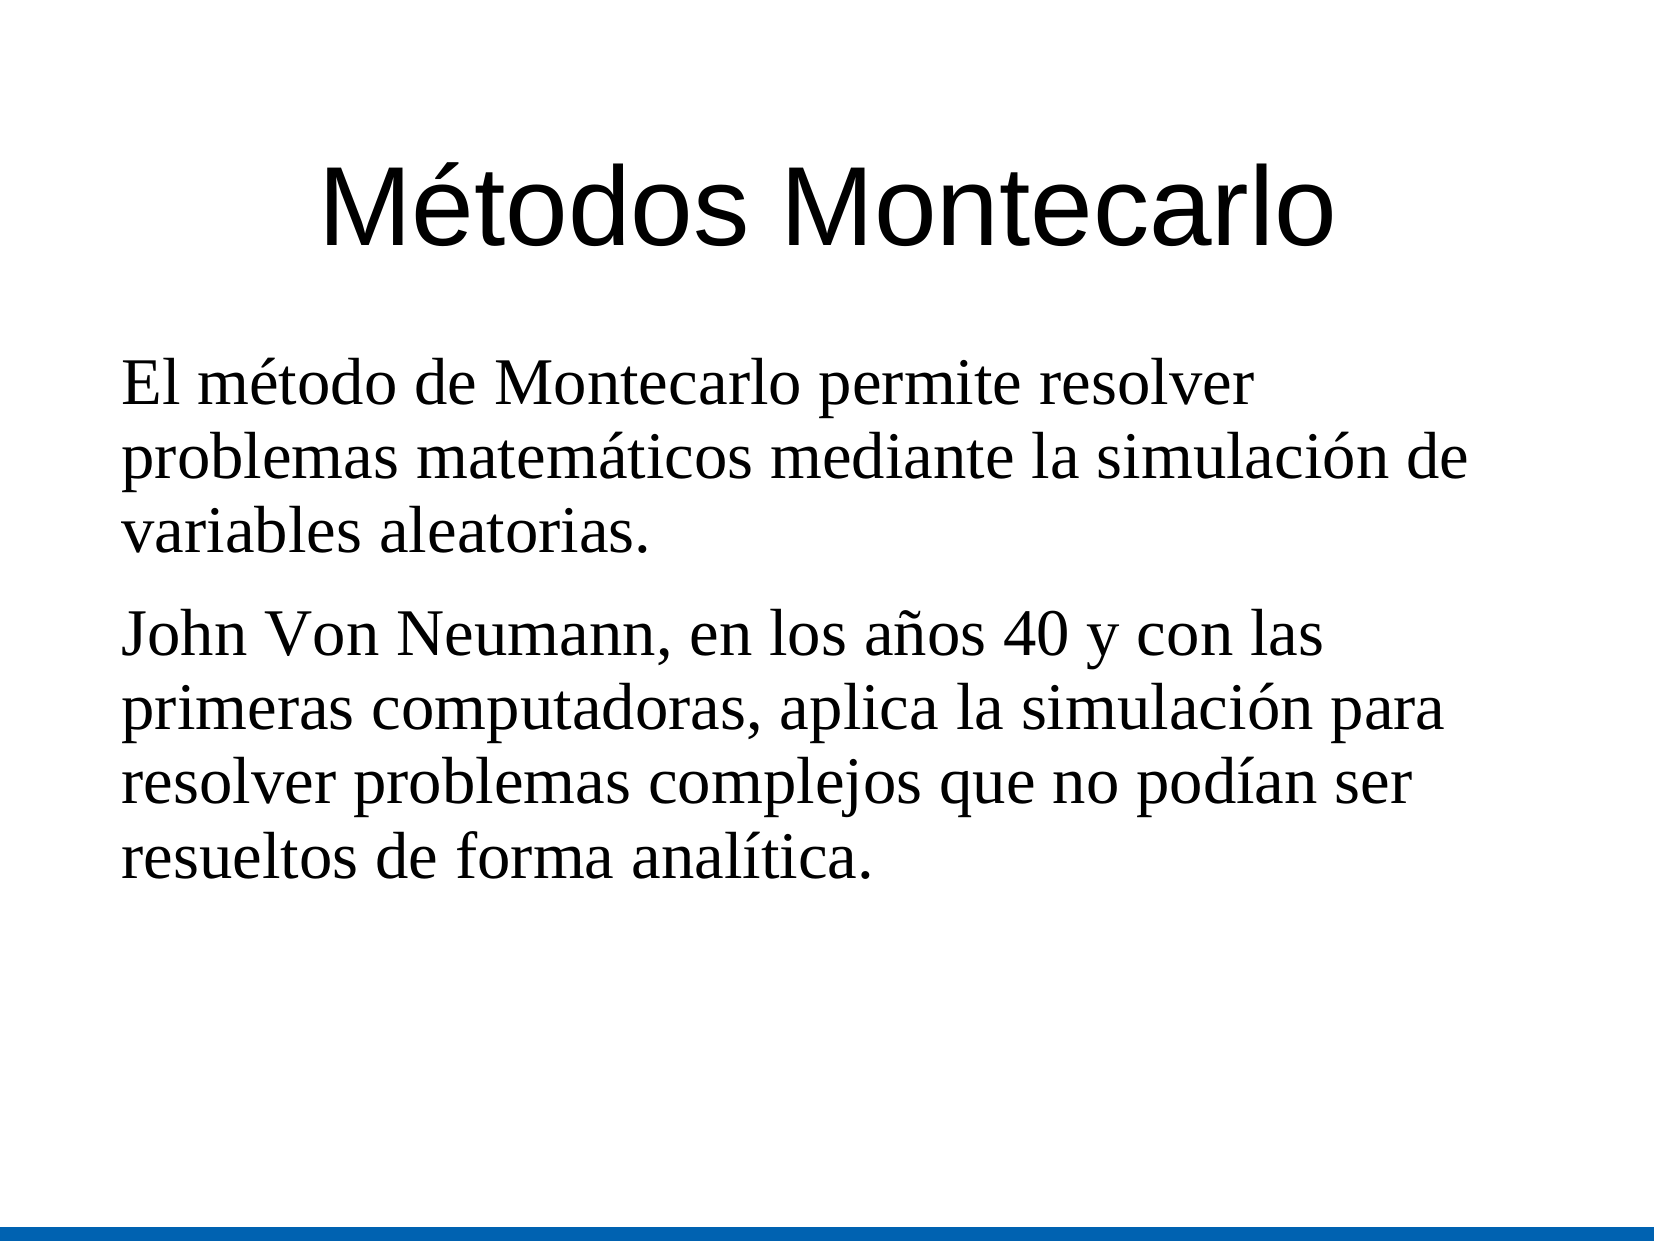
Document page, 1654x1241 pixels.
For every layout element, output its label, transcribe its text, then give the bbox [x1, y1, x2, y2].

list El método de Montecarlo permite resolver problemas matemáticos mediante la simulación de variables aleatorias. John Von Neumann, en los años 40 y con las primeras computadoras, aplica la simulación para resolver problemas complejos que no podían ser resueltos de forma analítica. [121, 344, 1534, 1149]
title Métodos Montecarlo [121, 110, 1534, 303]
